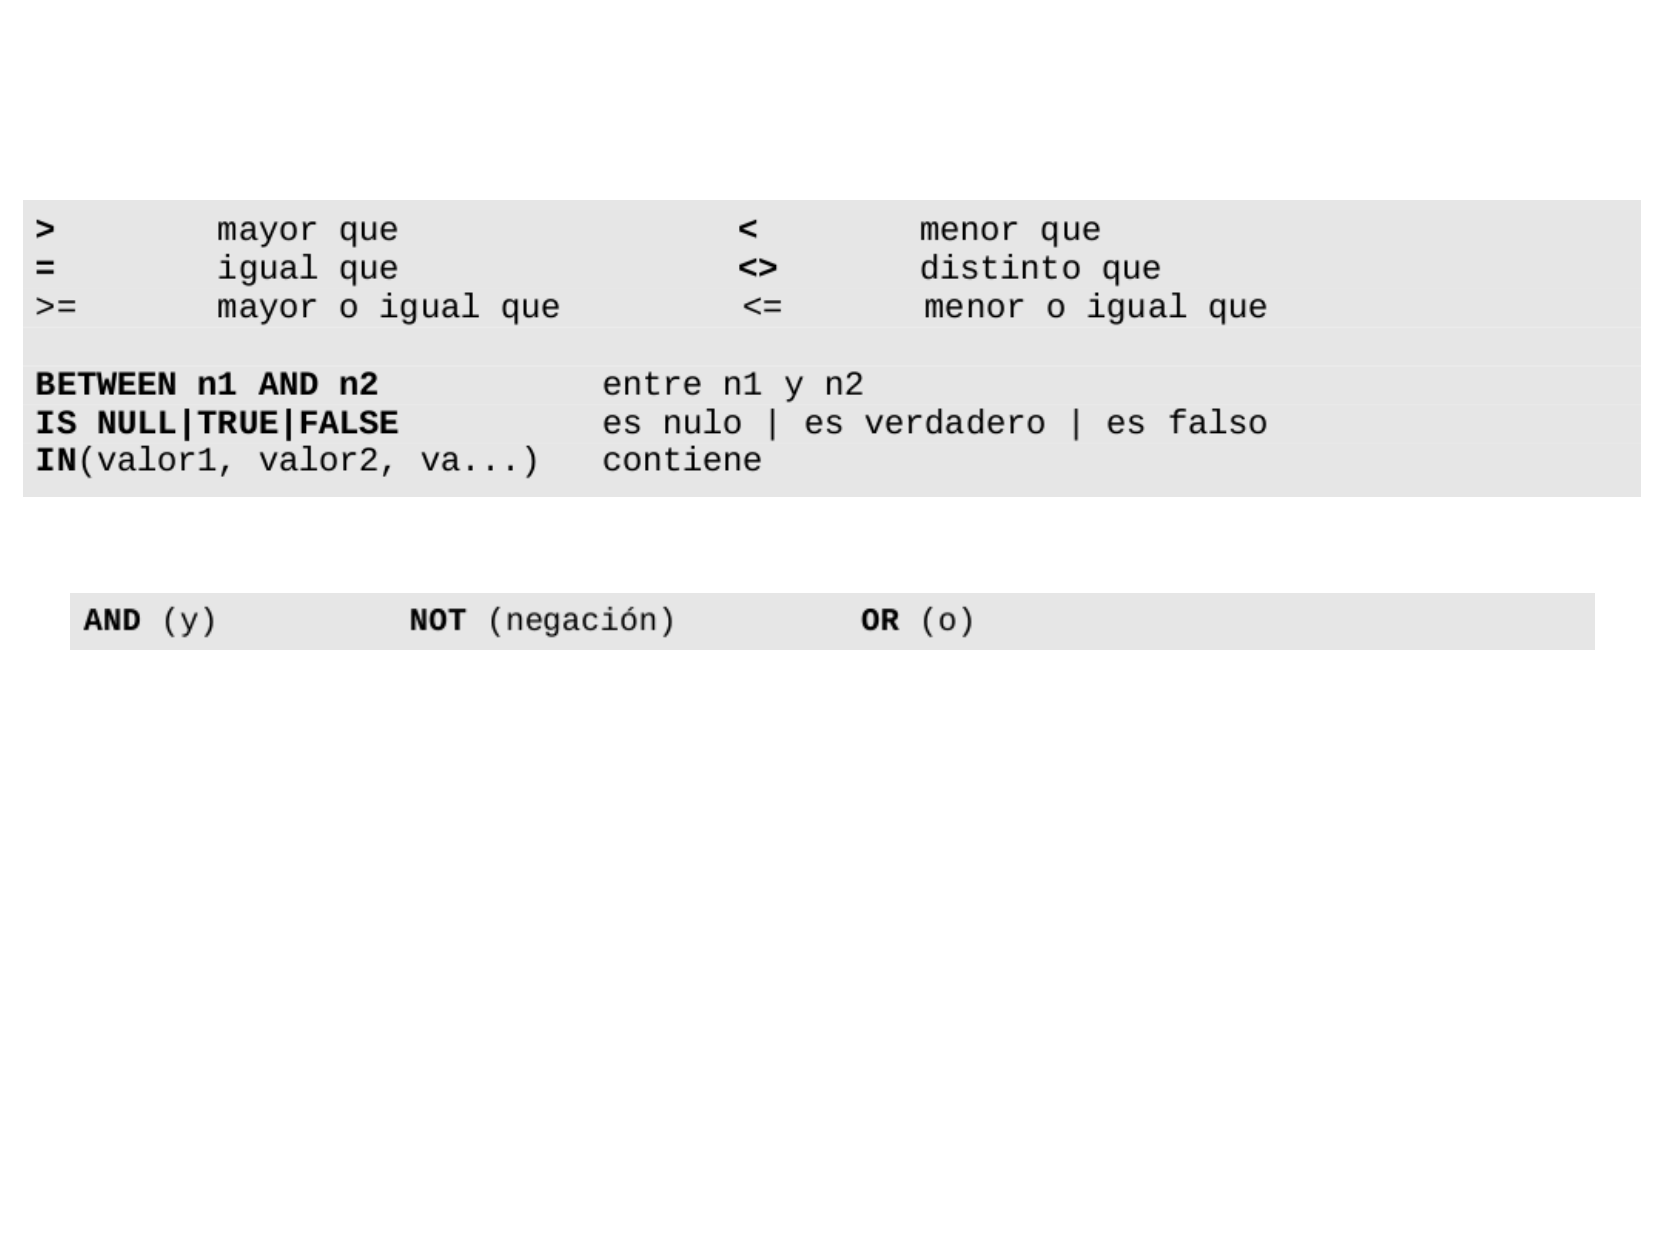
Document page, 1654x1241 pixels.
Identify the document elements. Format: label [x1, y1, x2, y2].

picture [23, 200, 1641, 497]
picture [70, 593, 1595, 650]
